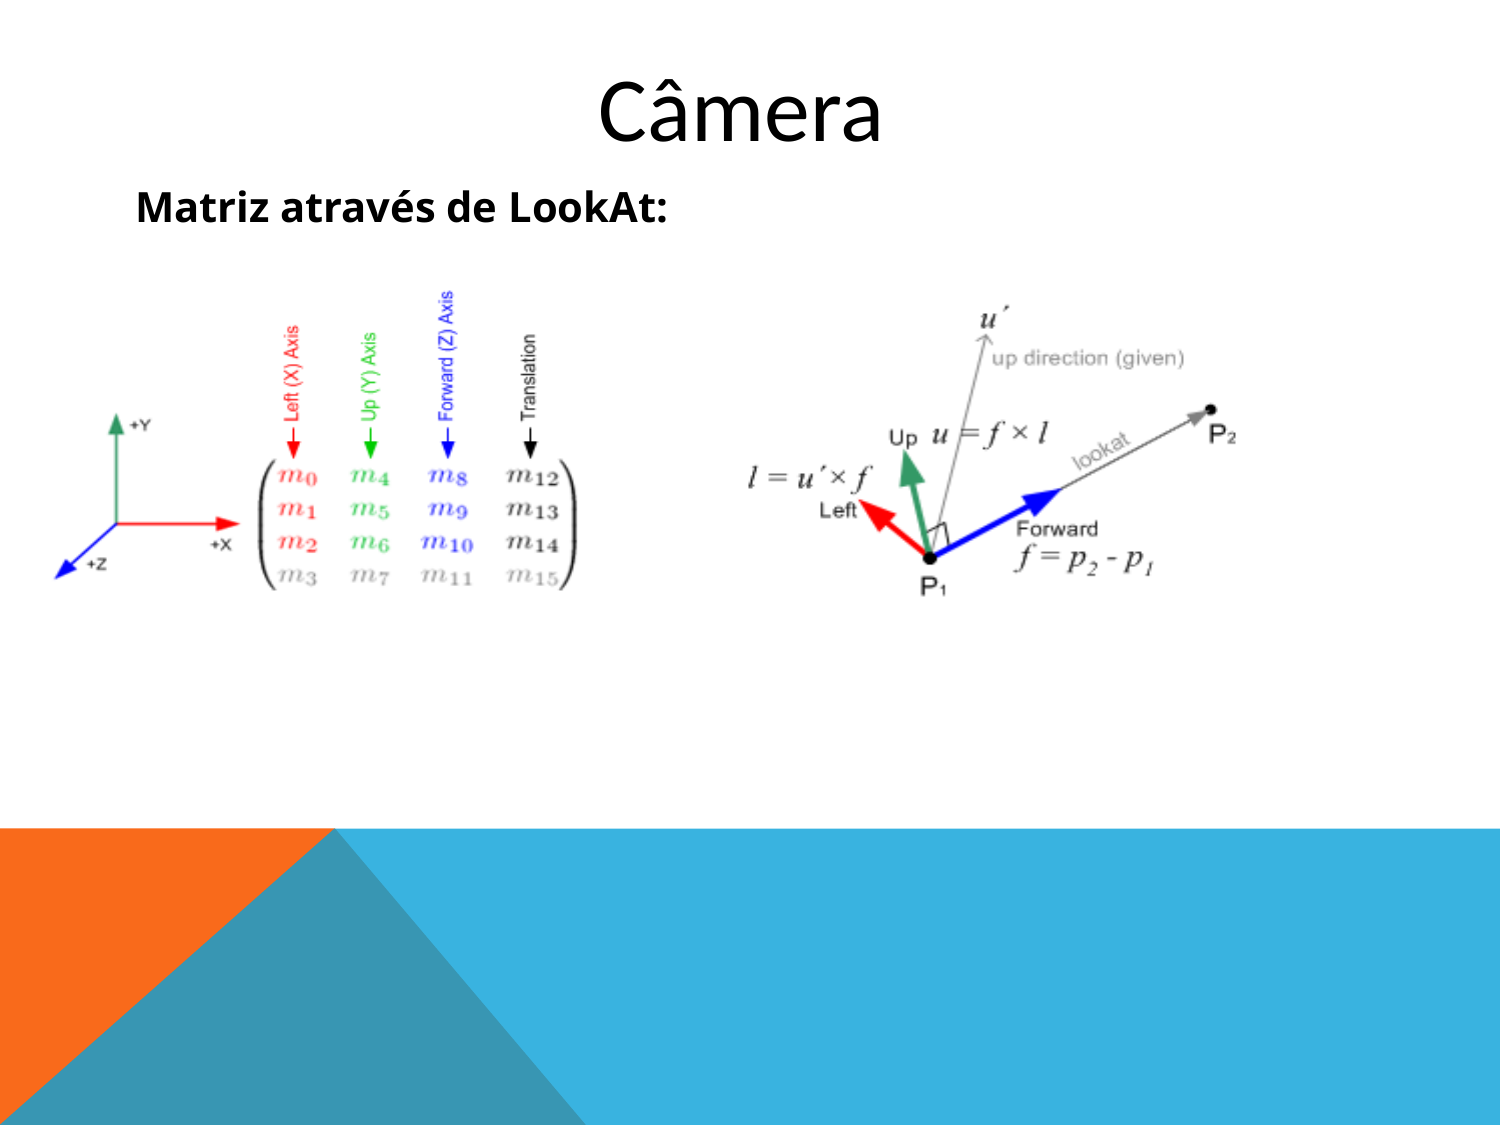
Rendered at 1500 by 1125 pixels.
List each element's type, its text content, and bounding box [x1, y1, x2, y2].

picture [743, 301, 1244, 606]
list Matriz através de LookAt: [135, 180, 1369, 768]
title Câmera [135, 60, 1369, 150]
picture [42, 283, 586, 597]
